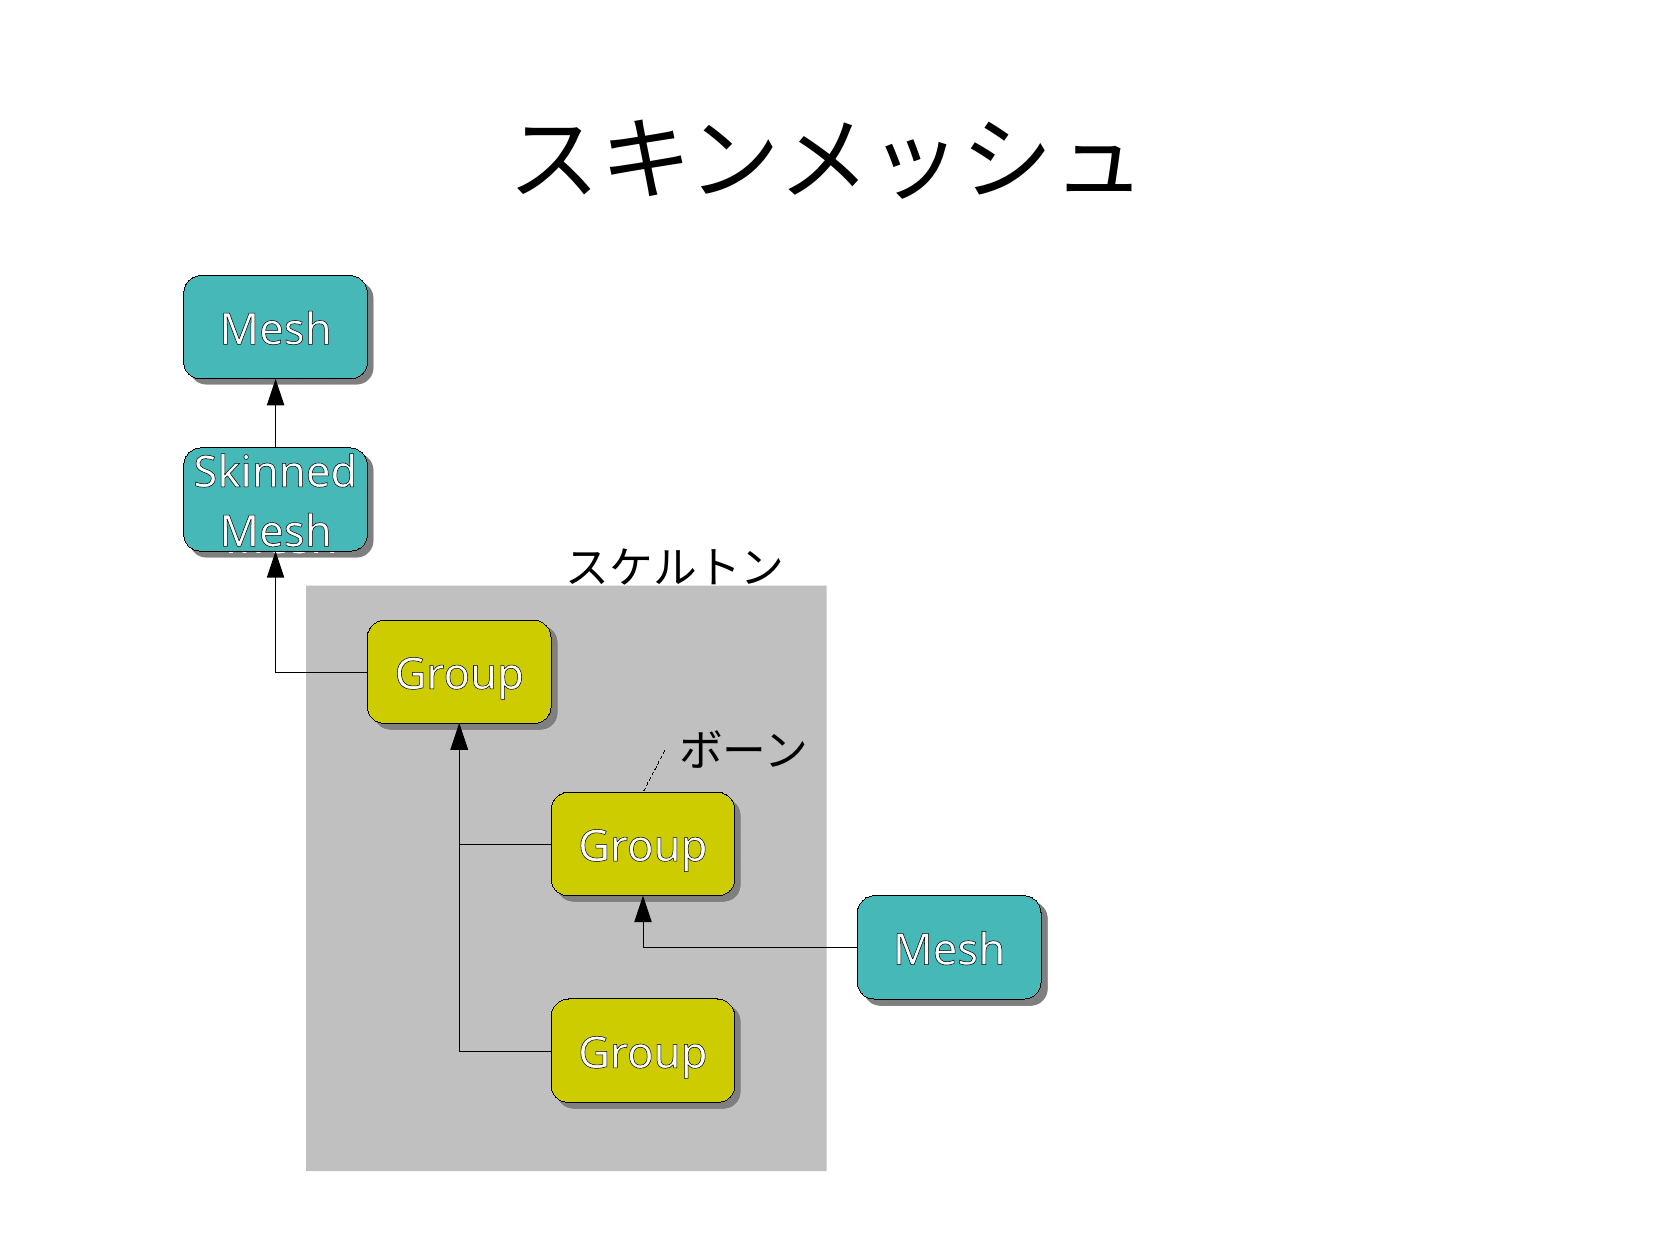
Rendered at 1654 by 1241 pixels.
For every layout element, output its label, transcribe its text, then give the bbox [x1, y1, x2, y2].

text_box [644, 793, 827, 947]
title スキンメッシュ [82, 34, 1571, 272]
text_box Group [551, 792, 735, 896]
text_box Mesh [857, 895, 1042, 1000]
text_box Mesh [183, 275, 368, 379]
text_box スケルトン [551, 525, 857, 588]
text_box Skinned Mesh [183, 447, 368, 552]
text_box [306, 673, 827, 1172]
text_box ボーン [664, 708, 910, 793]
text_box Group [551, 998, 735, 1103]
text_box Group [367, 620, 552, 724]
text_box [306, 585, 827, 844]
